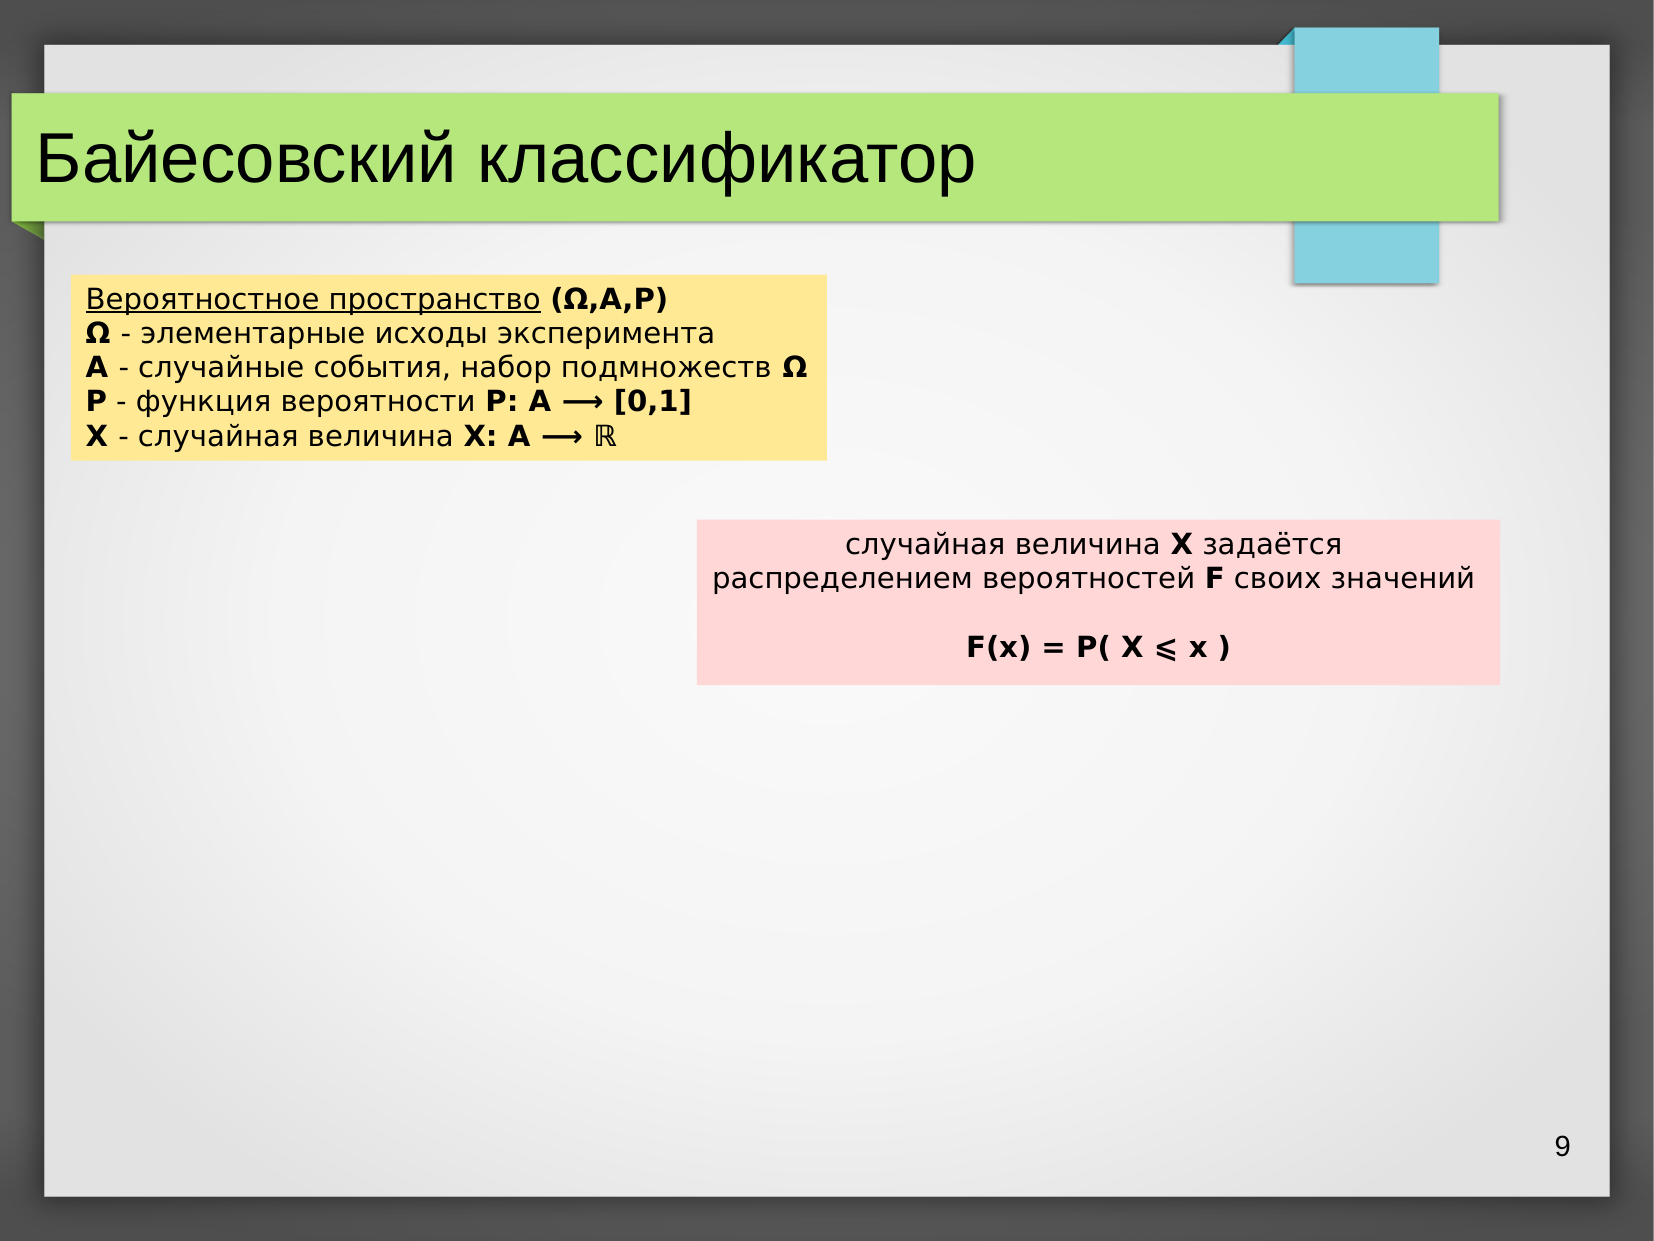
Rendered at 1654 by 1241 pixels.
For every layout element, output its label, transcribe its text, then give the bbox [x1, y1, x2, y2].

text_box Вероятностное пространство (Ω,A,P) Ω - элементарные исходы эксперимента A - случайные события, набор подмножеств Ω P - функция вероятности P: A ⟶ [0,1] X - случайная величина X: A ⟶ ℝ [70, 274, 827, 461]
picture [0, 0, 1654, 1241]
text_box случайная величина X задаётся распределением вероятностей F своих значений F(x) = P( X ⩽ x ) [696, 519, 1501, 686]
title Байесовский классификатор [35, 118, 1489, 199]
